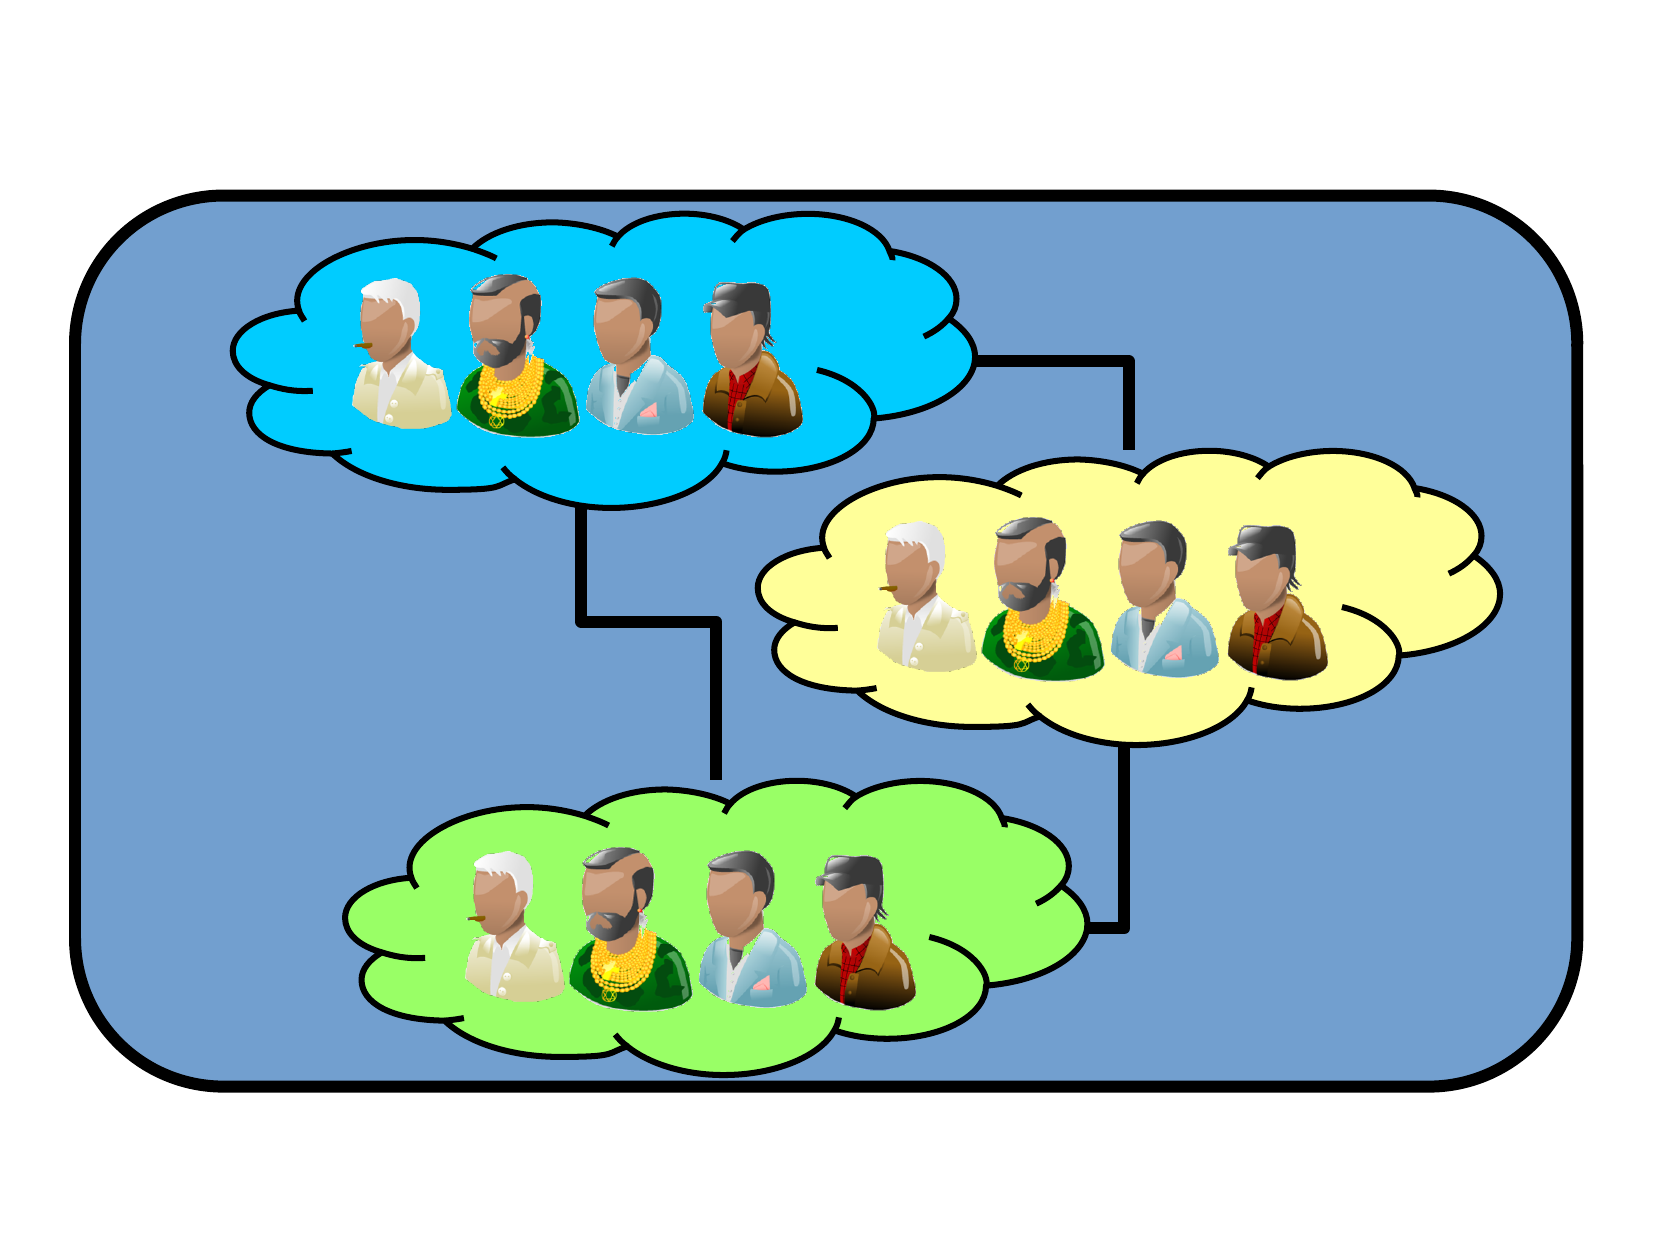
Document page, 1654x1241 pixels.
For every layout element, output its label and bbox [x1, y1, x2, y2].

picture [704, 283, 802, 437]
picture [353, 279, 451, 428]
text_box [75, 195, 1578, 1087]
picture [457, 275, 579, 437]
picture [877, 499, 1336, 706]
picture [465, 829, 924, 1036]
picture [587, 278, 693, 434]
